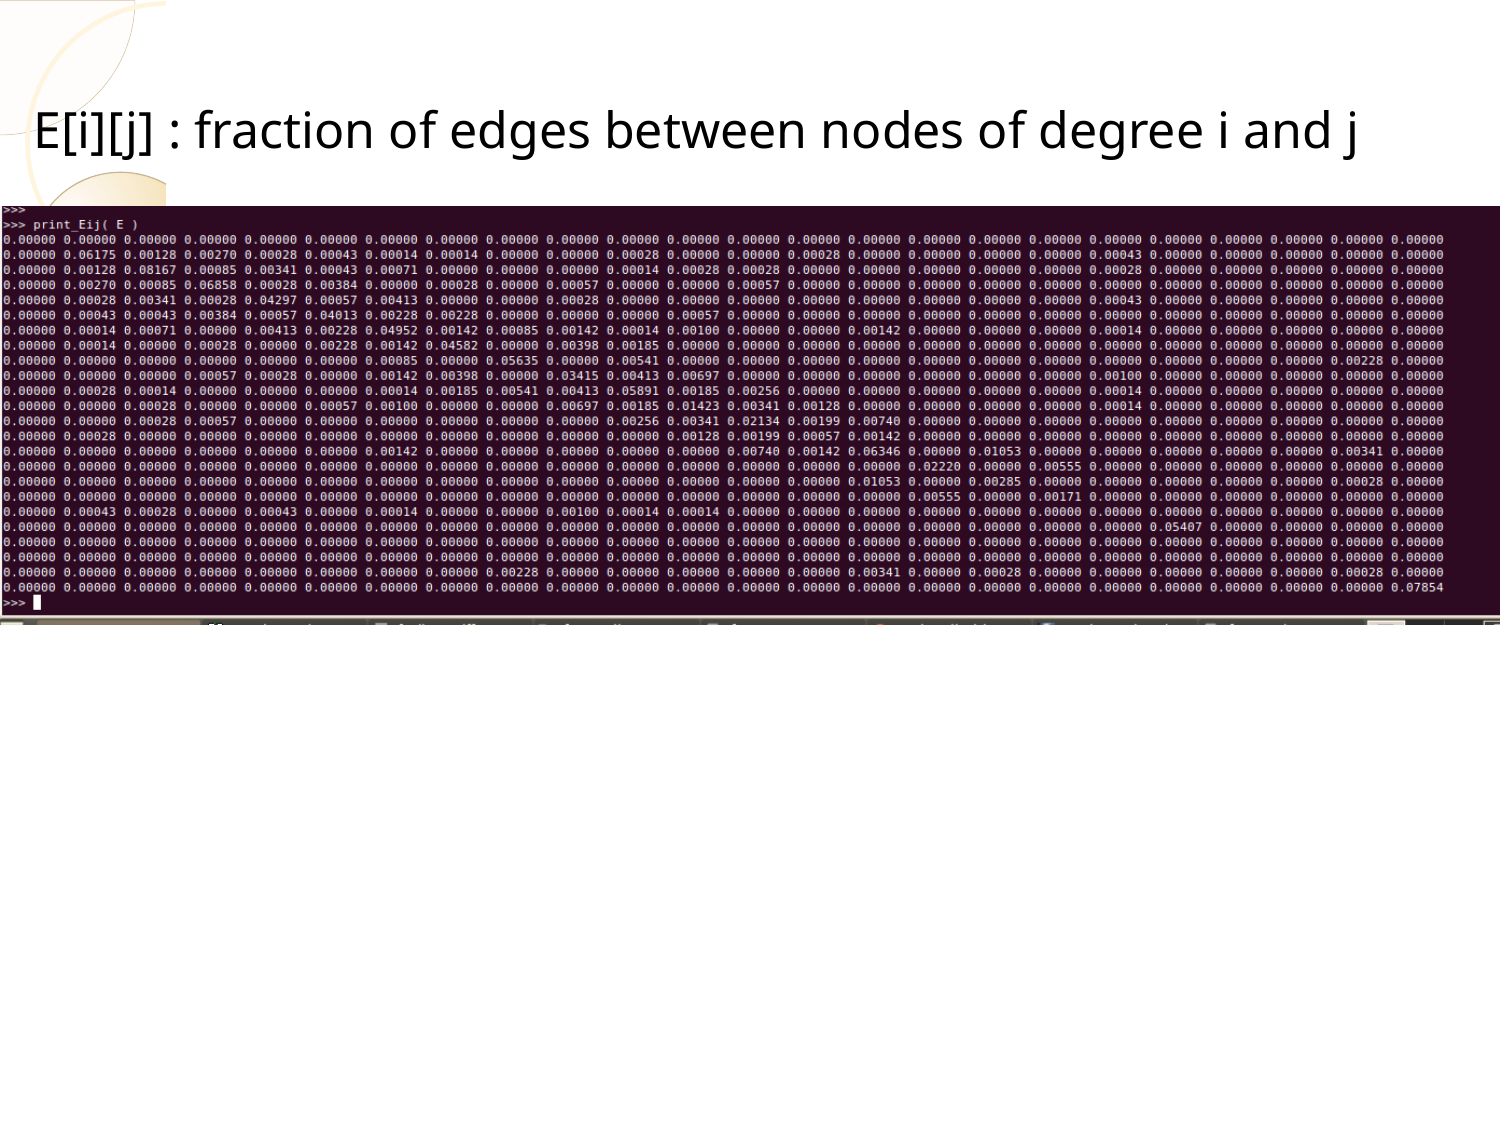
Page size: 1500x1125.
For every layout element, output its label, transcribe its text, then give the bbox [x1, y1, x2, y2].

list E[i][j] : fraction of edges between nodes of degree i and j [0, 1, 1500, 207]
picture [0, 207, 1500, 625]
